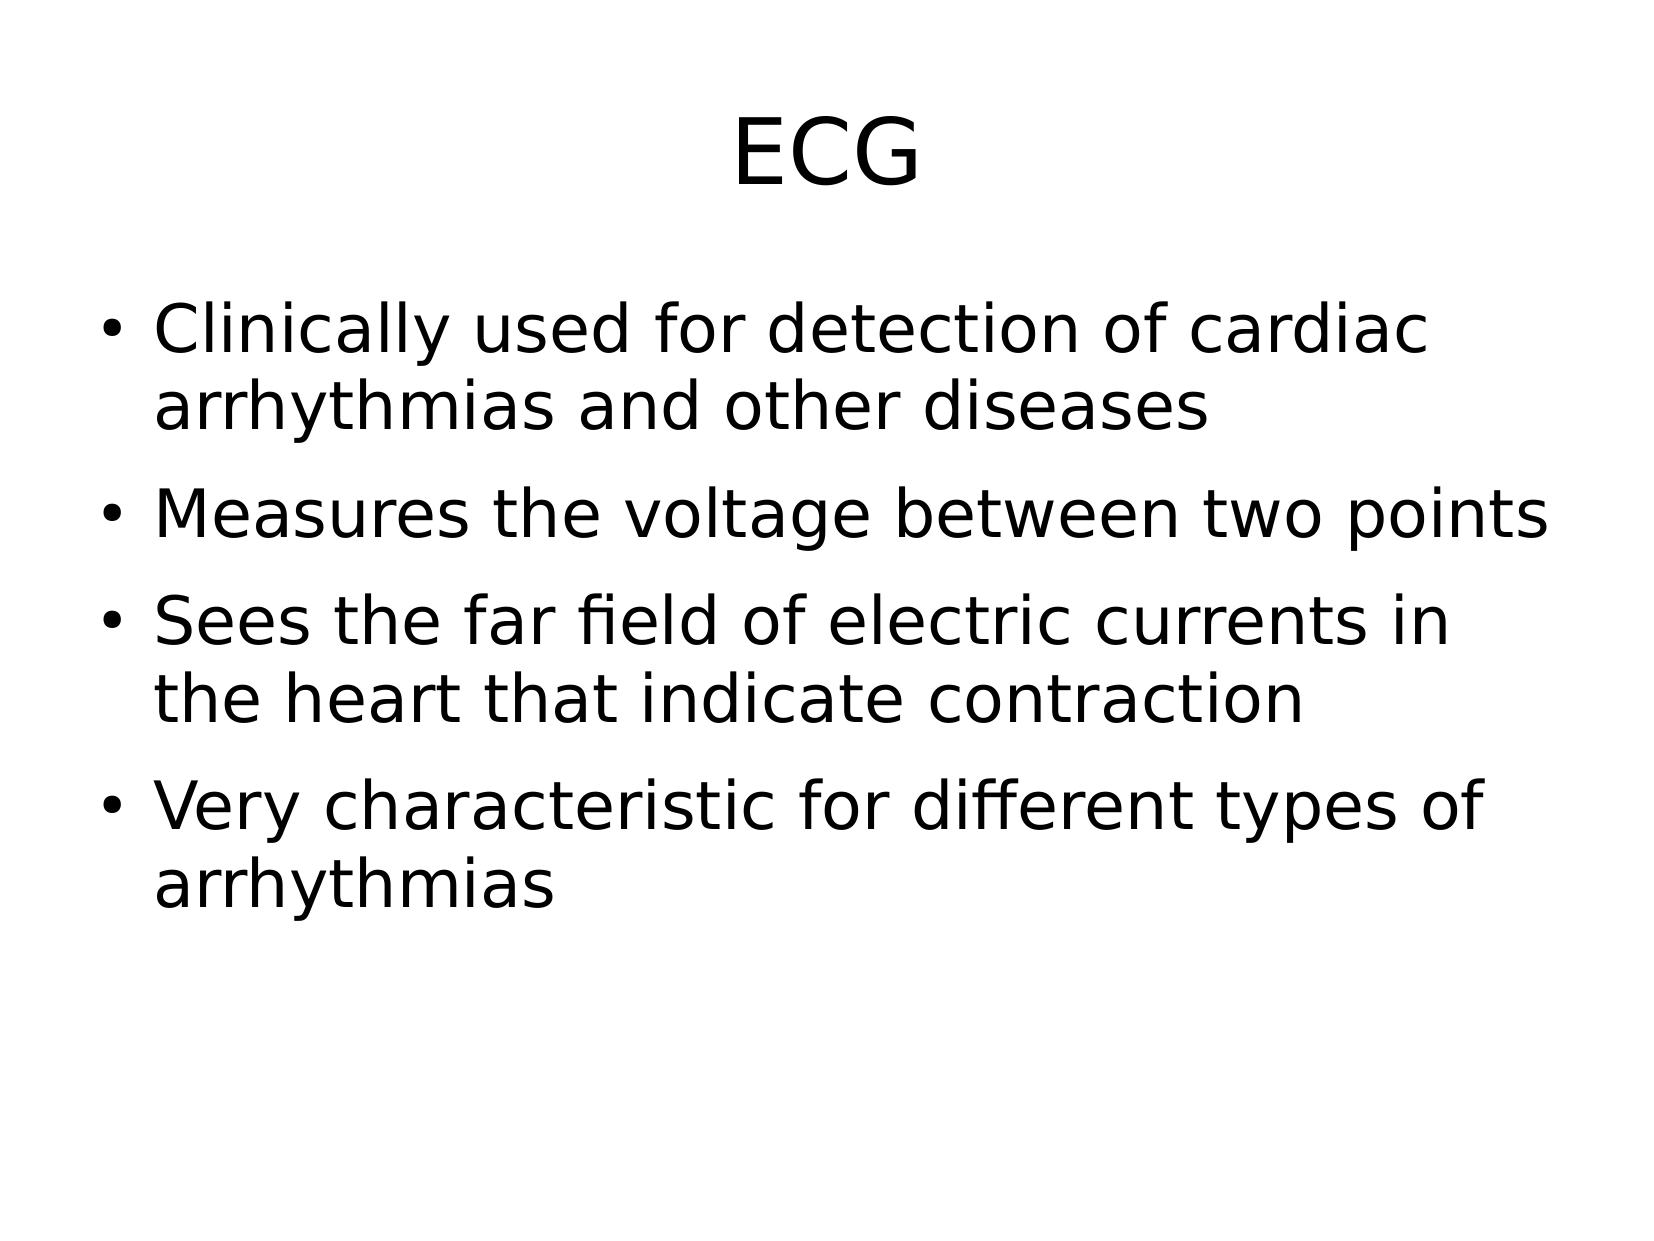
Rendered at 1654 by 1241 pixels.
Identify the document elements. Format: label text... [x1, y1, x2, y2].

list Clinically used for detection of cardiac arrhythmias and other diseases Measures the voltage between two points Sees the far field of electric currents in the heart that indicate contraction Very characteristic for different types of arrhythmias [82, 290, 1571, 1010]
title ECG [82, 49, 1571, 257]
